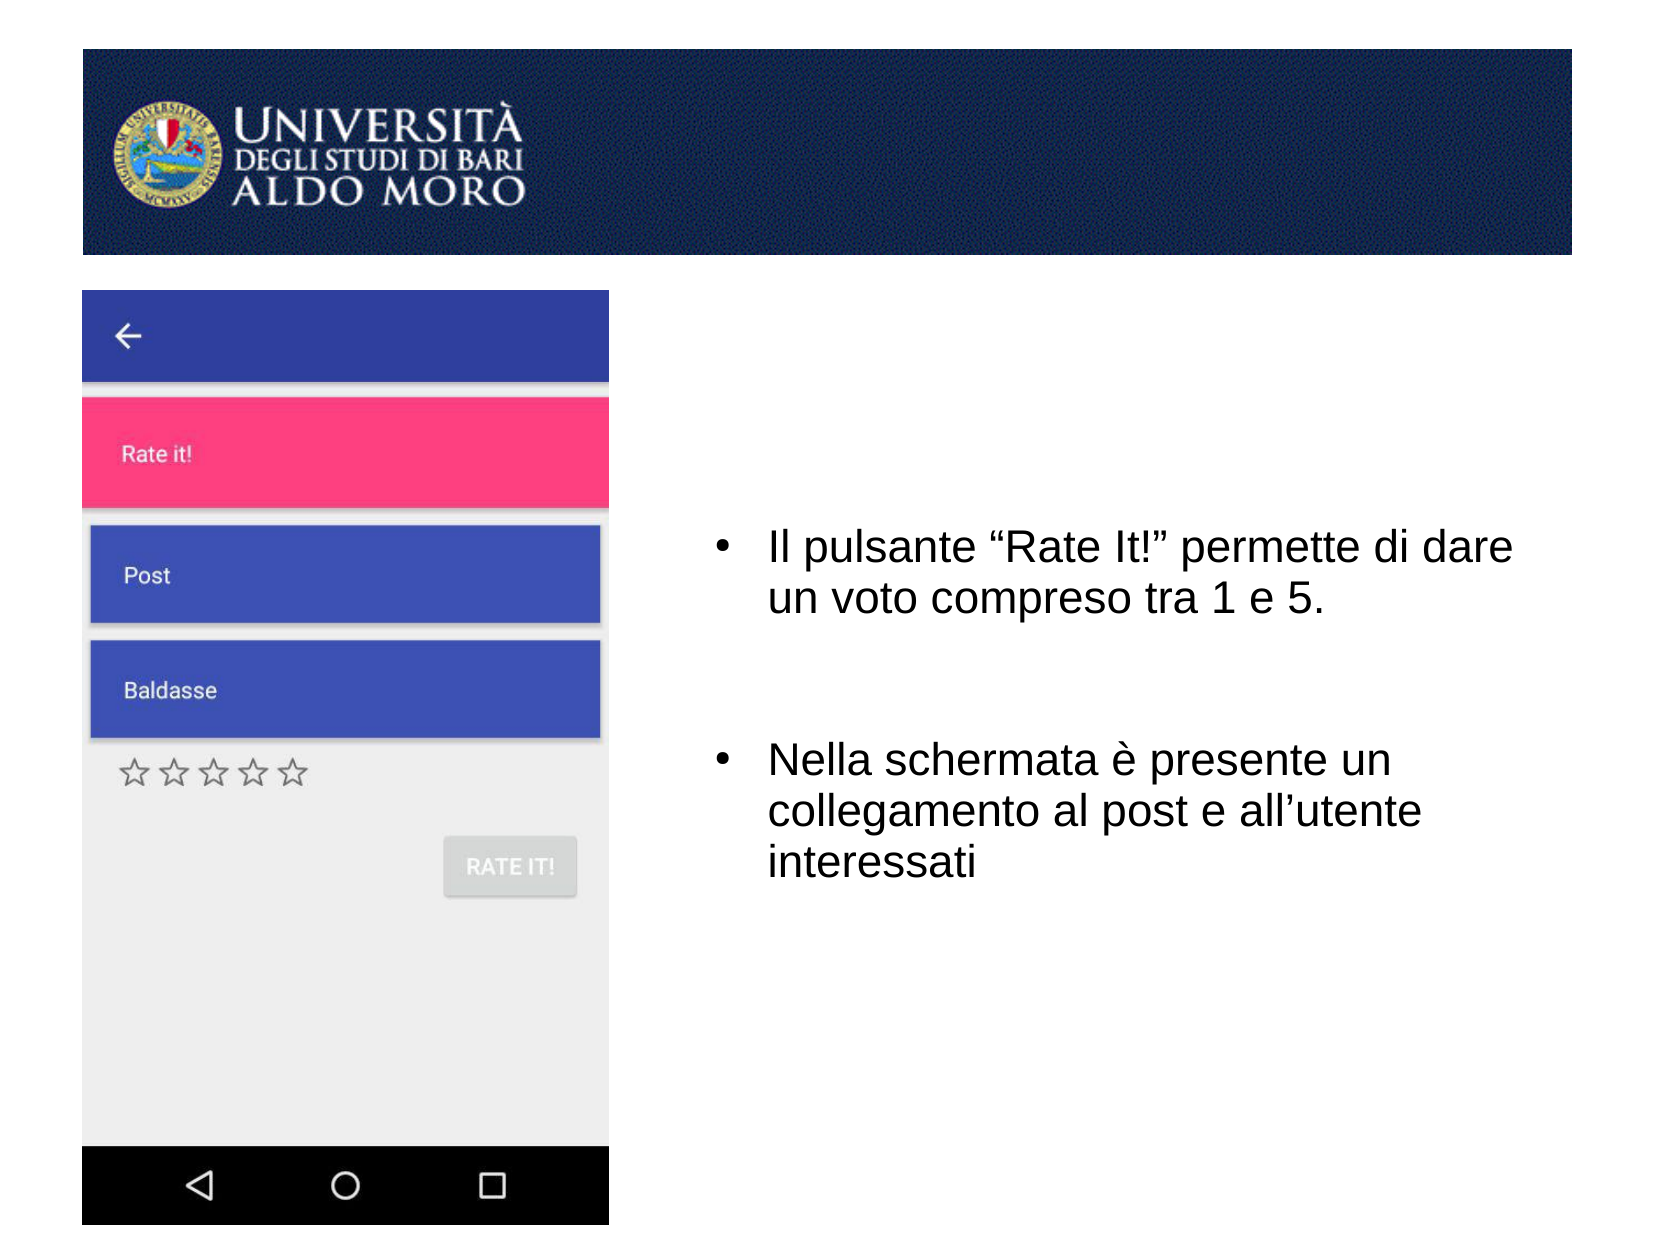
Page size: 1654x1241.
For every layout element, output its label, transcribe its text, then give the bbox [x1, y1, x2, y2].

picture [82, 290, 609, 1225]
picture [83, 49, 1572, 255]
list Il pulsante “Rate It!” permette di dare un voto compreso tra 1 e 5. Nella schermata è presente un collegamento al post e all’utente interessati [696, 520, 1559, 1241]
